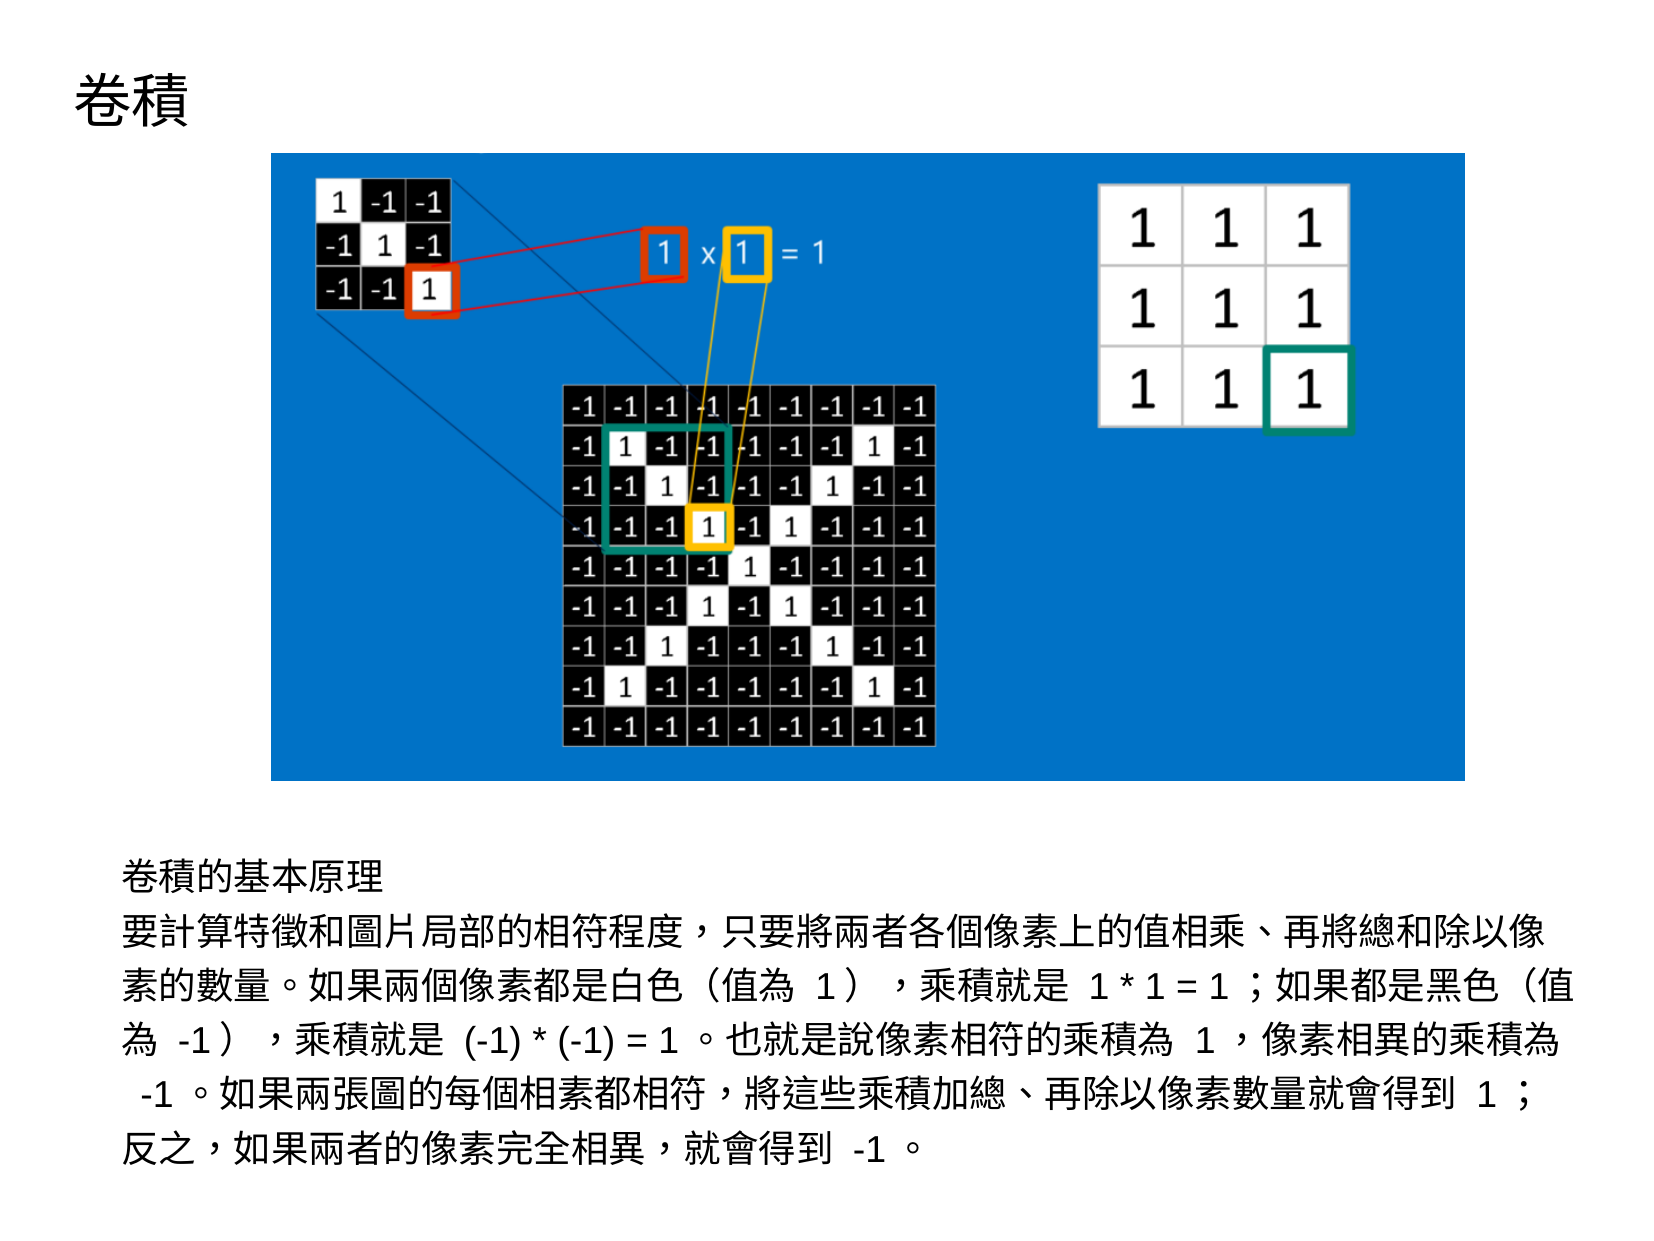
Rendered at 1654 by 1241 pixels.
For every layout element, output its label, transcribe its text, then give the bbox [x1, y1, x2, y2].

picture [271, 153, 1465, 781]
text_box 卷積 [59, 47, 436, 214]
text_box 卷積的基本原理 要計算特徵和圖片局部的相符程度，只要將兩者各個像素上的值相乘、再將總和除以像素的數量。如果兩個像素都是白色（值為 1），乘積就是 1 * 1 = 1；如果都是黑色（值為 -1），乘積就是 (-1) * (-1) = 1。也就是說像素相符的乘積為 1，像素相異的乘積為 -1。如果兩張圖的每個相素都相符，將這些乘積加總、再除以像素數量就會得到 1；反之，如果兩者的像素完全相異，就會得到 -1。 [106, 839, 1595, 1182]
